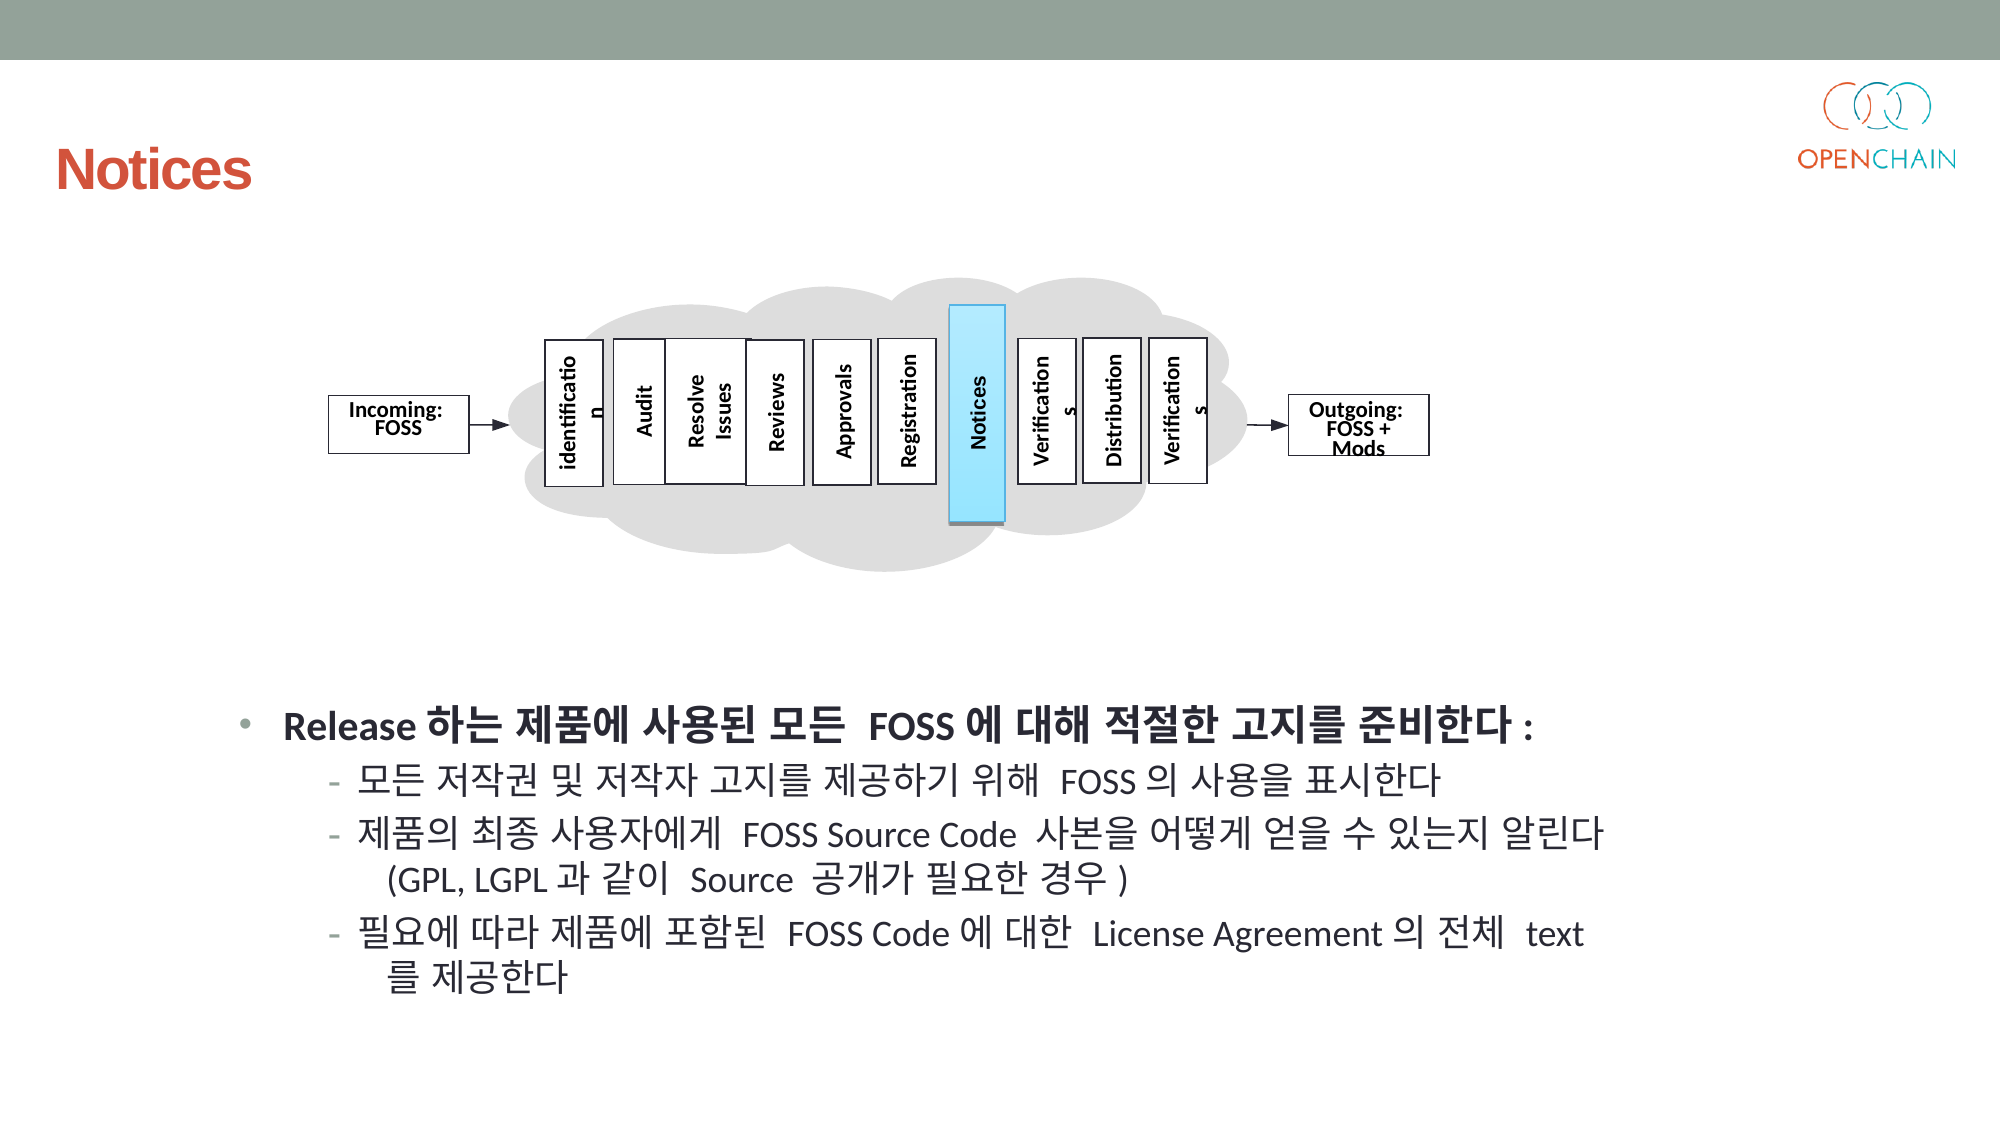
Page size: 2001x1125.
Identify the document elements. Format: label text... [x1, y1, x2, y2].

list Release하는 제품에 사용된 모든 FOSS에 대해 적절한 고지를 준비한다: 모든 저작권 및 저작자 고지를 제공하기 위해 FOSS의 사용을 표시한다 제품의 최종 사용자에게 FOSS Source Code 사본을 어떻게 얻을 수 있는지 알린다 (GPL, LGPL과 같이 Source 공개가 필요한 경우) 필요에 따라 제품에 포함된 FOSS Code에 대한 License Agreement의 전체 text를 제공한다 [197, 644, 1644, 1040]
text_box Distribution [1083, 338, 1141, 483]
text_box Registration [878, 339, 936, 484]
text_box [508, 277, 1248, 572]
text_box Outgoing: FOSS + Mods [1289, 395, 1429, 455]
text_box Verifications [1018, 339, 1076, 484]
text_box Resolve Issues [665, 339, 751, 484]
text_box Verifications [1149, 338, 1207, 483]
text_box Reviews [746, 340, 804, 485]
text_box identification [545, 340, 603, 487]
text_box Notices [40, 84, 1841, 248]
text_box Notices [949, 305, 1005, 522]
text_box Incoming: FOSS [328, 396, 469, 454]
text_box Audit [613, 339, 672, 485]
text_box Approvals [813, 340, 871, 485]
